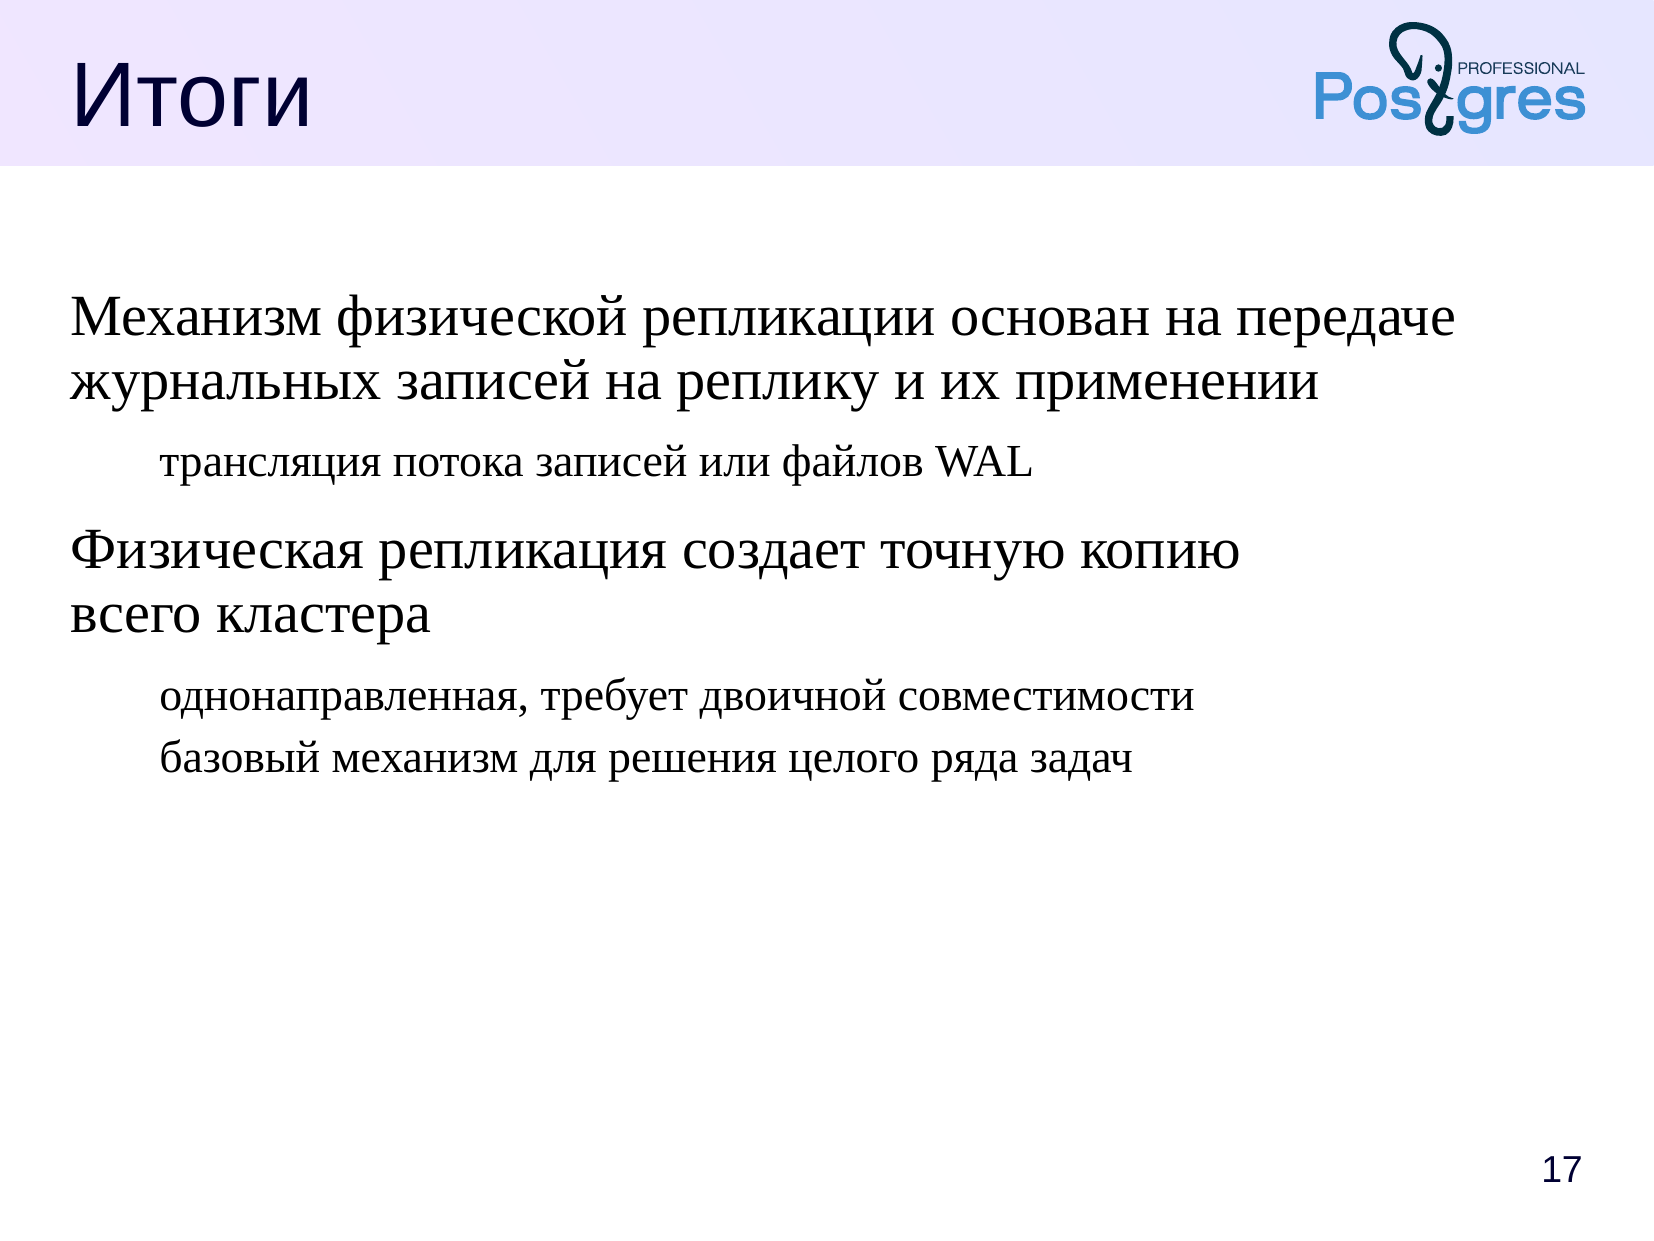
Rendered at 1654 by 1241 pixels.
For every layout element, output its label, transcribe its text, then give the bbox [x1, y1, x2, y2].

title Итоги [70, 43, 1241, 147]
list Механизм физической репликации основан на передаче журнальных записей на реплику и их применении трансляция потока записей или файлов WAL Физическая репликация создает точную копию всего кластера однонаправленная, требует двоичной совместимости базовый механизм для решения целого ряда задач [70, 283, 1583, 1134]
